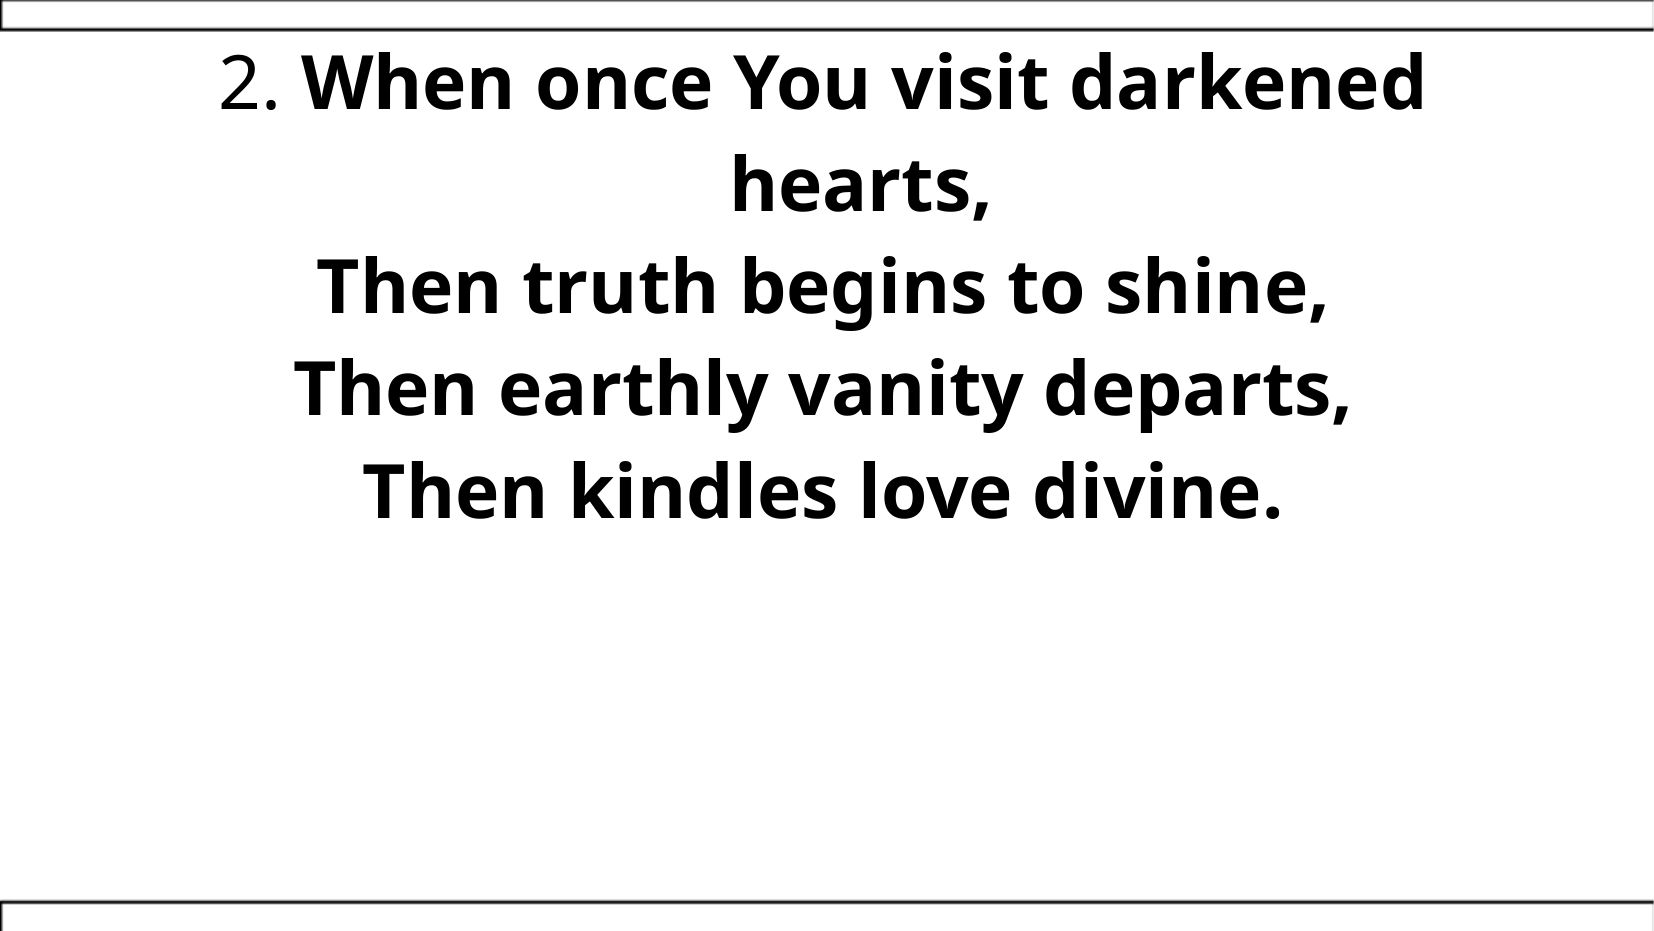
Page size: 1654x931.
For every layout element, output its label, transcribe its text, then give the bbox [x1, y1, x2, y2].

picture [0, 0, 1654, 931]
text_box 2. When once You visit darkened hearts, Then truth begins to shine, Then earthly vanity departs, Then kindles love divine. [103, 21, 1544, 436]
